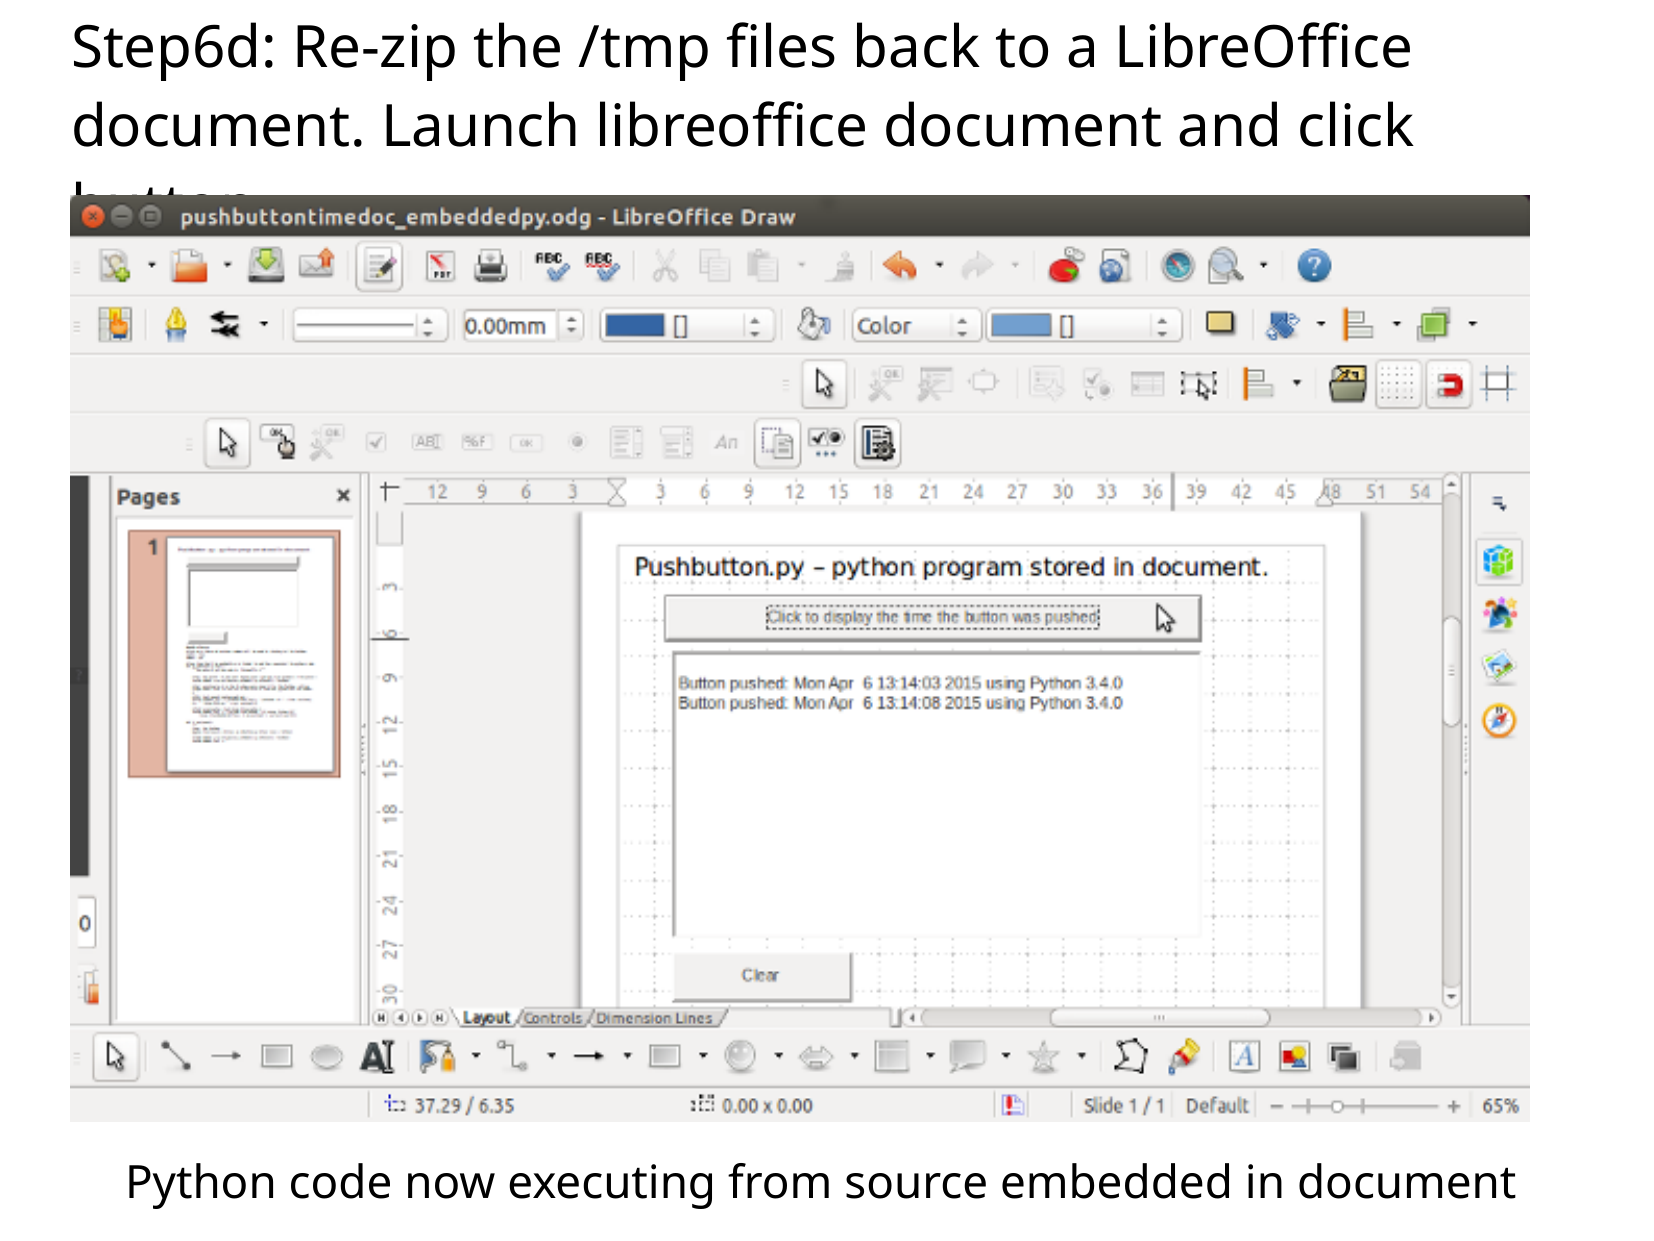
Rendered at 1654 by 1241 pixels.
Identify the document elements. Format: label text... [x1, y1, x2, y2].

text_box Python code now executing from source embedded in document [76, 1151, 1565, 1211]
title Step6d: Re-zip the /tmp files back to a LibreOffice document. Launch libreoffice document and click button... [70, 60, 1560, 189]
picture [70, 195, 1530, 1123]
